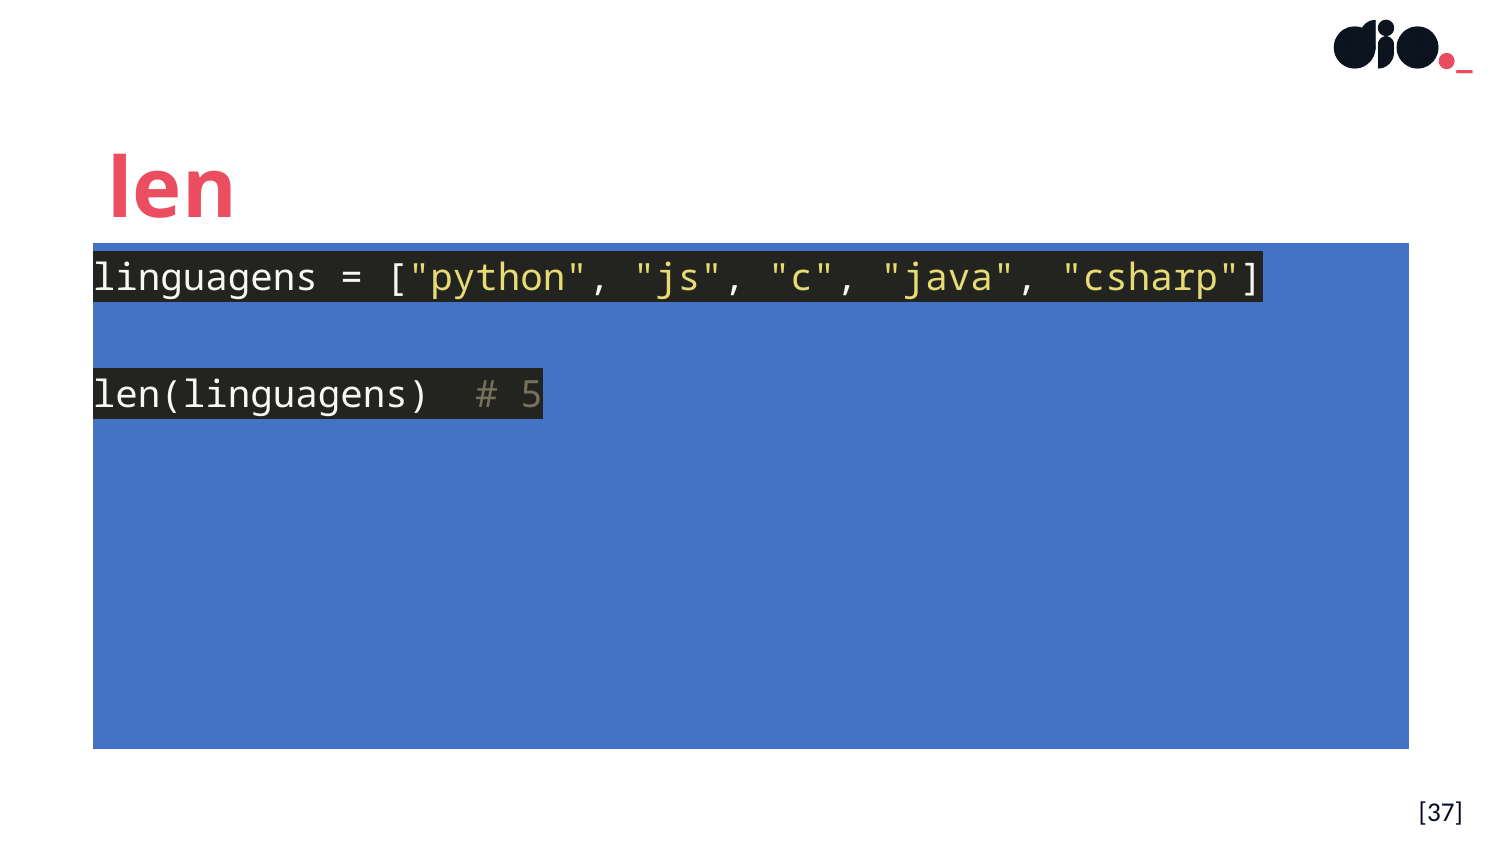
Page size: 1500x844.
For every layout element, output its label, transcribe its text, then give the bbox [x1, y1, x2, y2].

table_header linguagens = ["python", "js", "c", "java", "csharp"] len(linguagens) # 5 [93, 243, 1409, 749]
text_box [] [1403, 779, 1494, 844]
text_box len [92, 104, 1408, 243]
